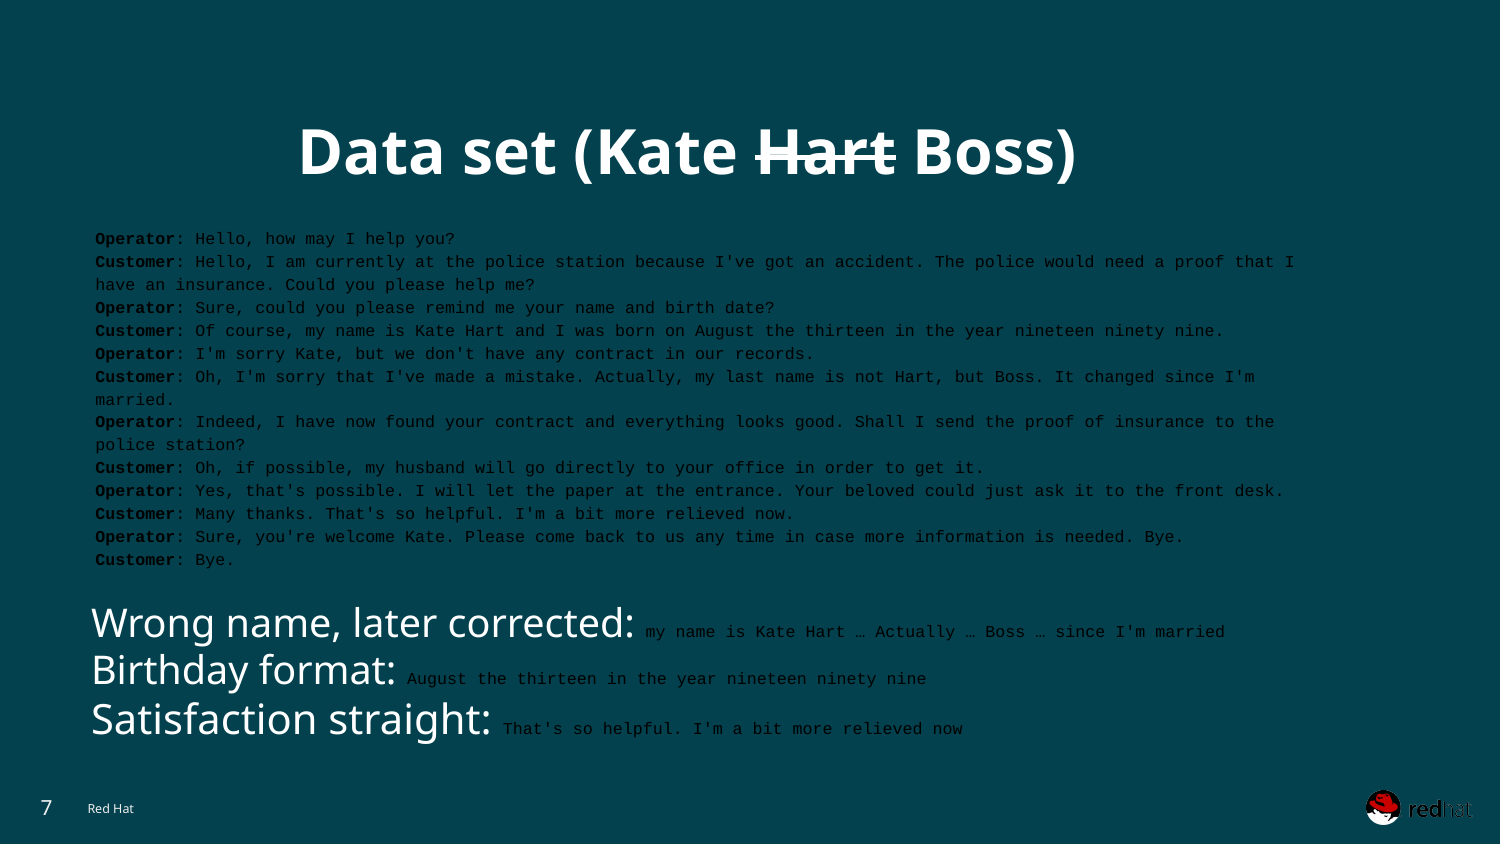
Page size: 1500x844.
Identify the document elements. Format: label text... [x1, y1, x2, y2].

slide_number <number> [16, 776, 77, 842]
text_box Operator: Hello, how may I help you? Customer: Hello, I am currently at the police station because I've got an accident. The police would need a proof that I have an insurance. Could you please help me? Operator: Sure, could you please remind me your name and birth date? Customer: Of course, my name is Kate Hart and I was born on August the thirteen in the year nineteen ninety nine. Operator: I'm sorry Kate, but we don't have any contract in our records. Customer: Oh, I'm sorry that I've made a mistake. Actually, my last name is not Hart, but Boss. It changed since I'm married. Operator: Indeed, I have now found your contract and everything looks good. Shall I send the proof of insurance to the police station? Customer: Oh, if possible, my husband will go directly to your office in order to get it. Operator: Yes, that's possible. I will let the paper at the entrance. Your beloved could just ask it to the front desk. Customer: Many thanks. That's so helpful. I'm a bit more relieved now. Operator: Sure, you're welcome Kate. Please come back to us any time in case more information is needed. Bye. Customer: Bye. Wrong name, later corrected: my name is Kate Hart … Actually … Boss … since I'm married Birthday format: August the thirteen in the year nineteen ninety nine Satisfaction straight: That's so helpful. I'm a bit more relieved now [76, 210, 1359, 758]
picture [1366, 790, 1474, 825]
text_box Data set (Kate Hart Boss) [282, 96, 1445, 202]
